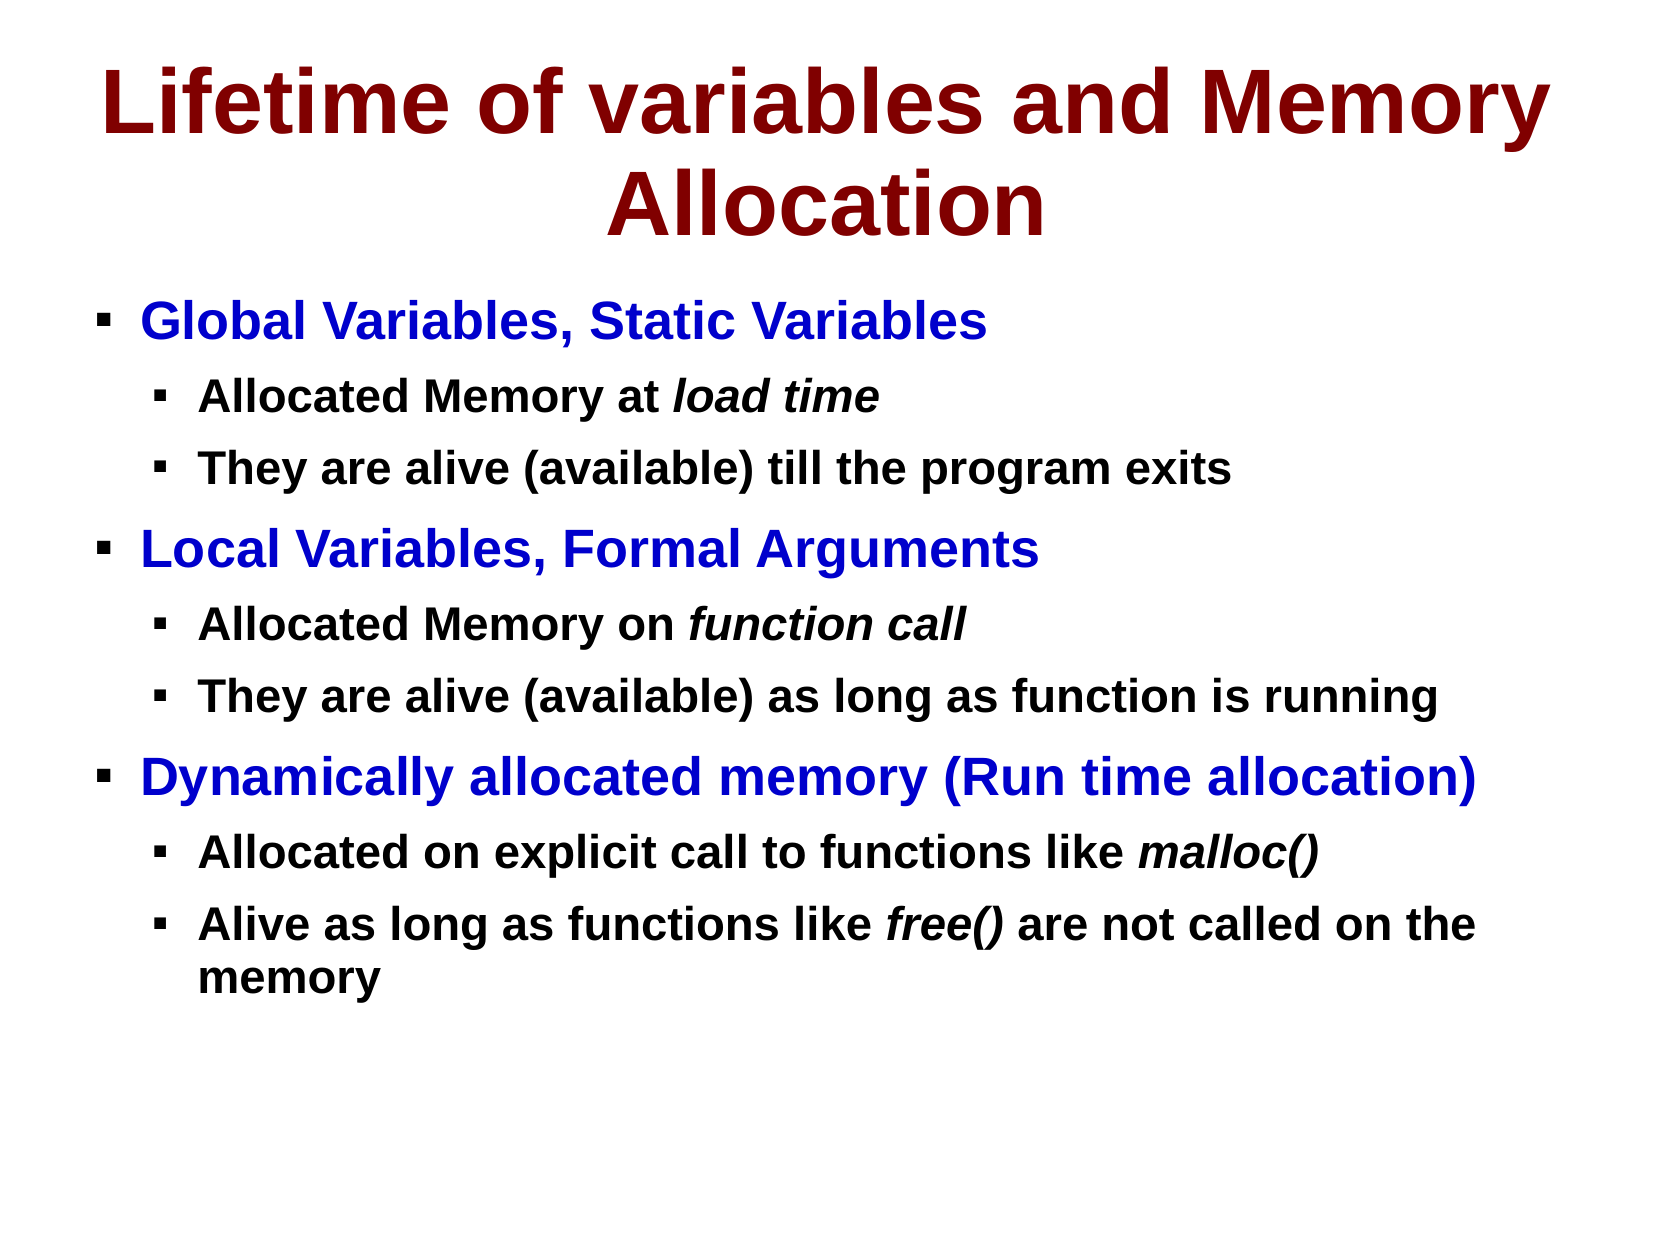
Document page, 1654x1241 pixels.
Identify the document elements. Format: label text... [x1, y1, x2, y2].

list Global Variables, Static Variables Allocated Memory at load time They are alive (available) till the program exits Local Variables, Formal Arguments Allocated Memory on function call They are alive (available) as long as function is running Dynamically allocated memory (Run time allocation) Allocated on explicit call to functions like malloc() Alive as long as functions like free() are not called on the memory [82, 290, 1571, 1010]
title Lifetime of variables and Memory Allocation [82, 49, 1571, 257]
